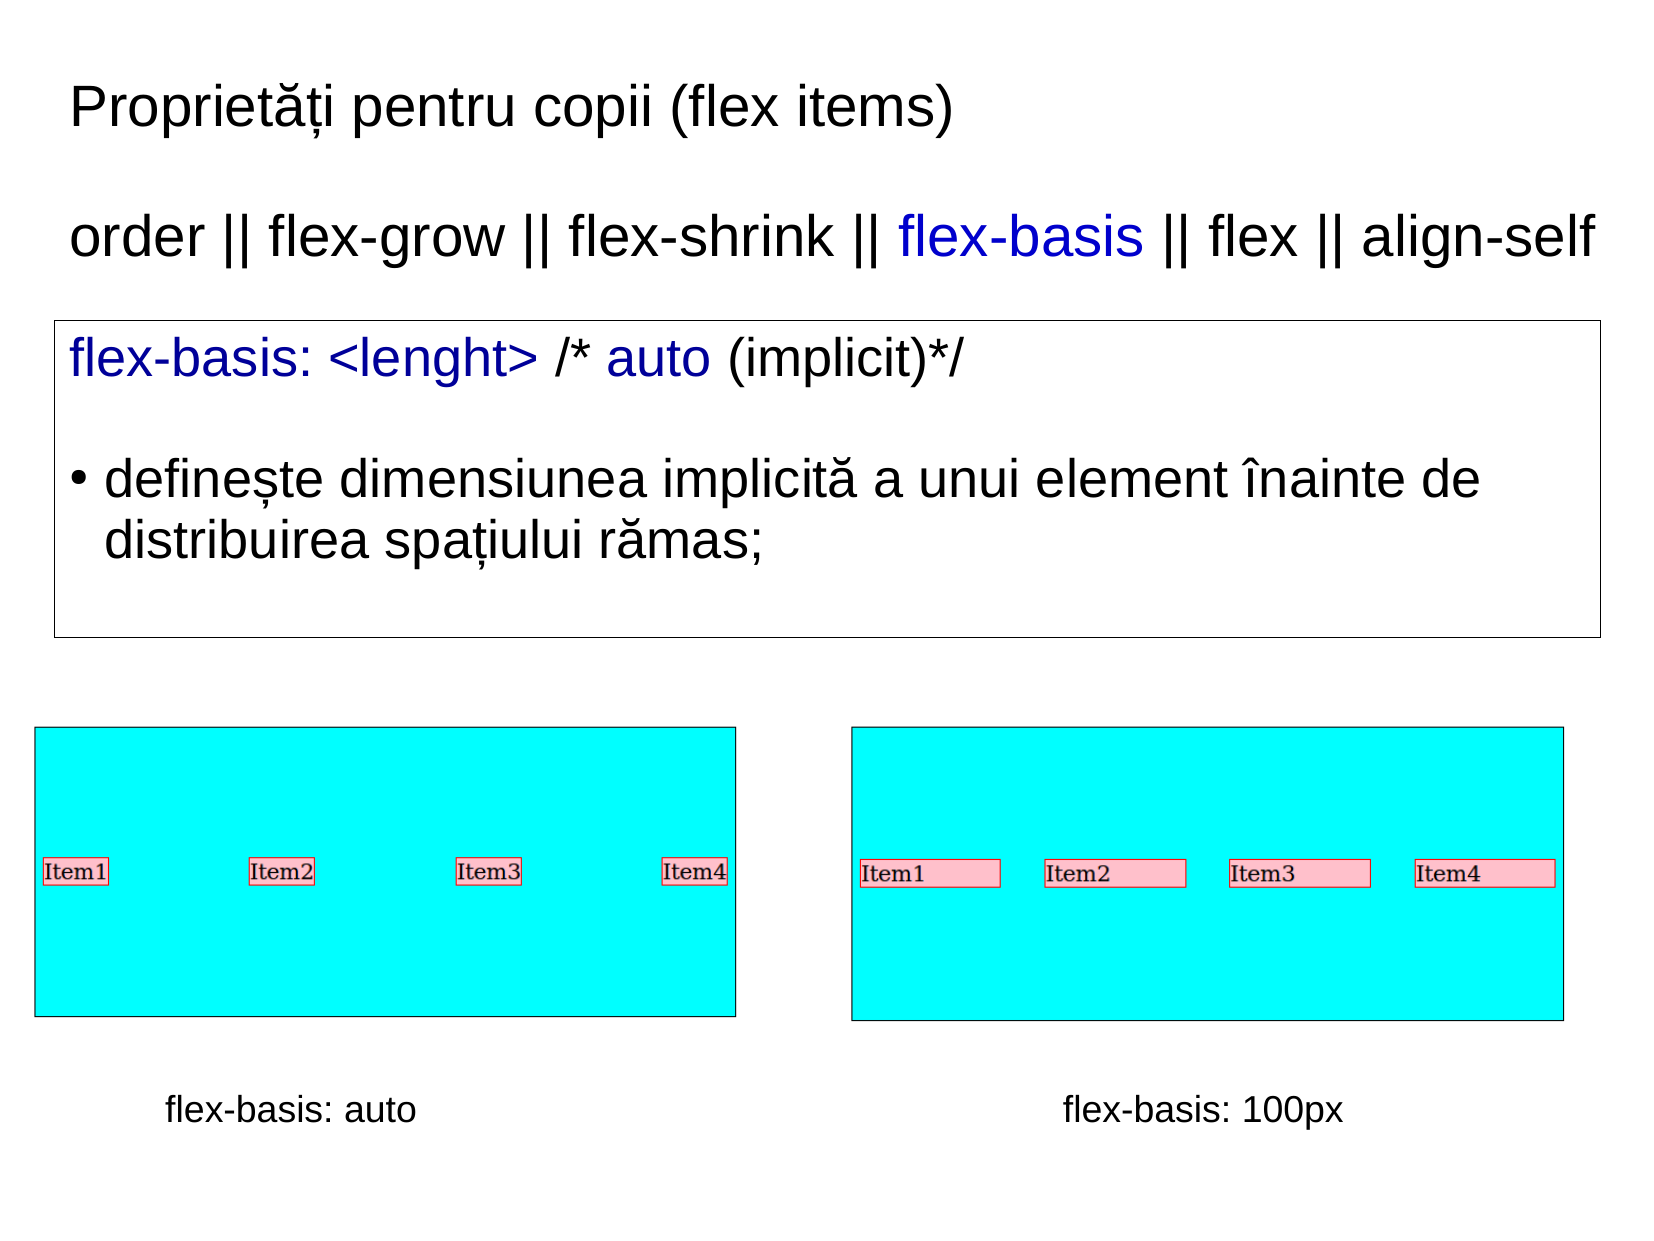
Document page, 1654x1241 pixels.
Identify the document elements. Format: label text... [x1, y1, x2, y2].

picture [25, 712, 753, 1034]
text_box flex-basis: 100px [1048, 1080, 1359, 1138]
picture [845, 716, 1578, 1052]
text_box flex-basis: <lenght> /* auto (implicit)*/ definește dimensiunea implicită a unui element înainte de distribuirea spațiului rămas; [54, 320, 1601, 638]
text_box Proprietăți pentru copii (flex items) order || flex-grow || flex-shrink || flex-basis || flex || align-self [54, 66, 1633, 407]
text_box flex-basis: auto [150, 1080, 432, 1138]
